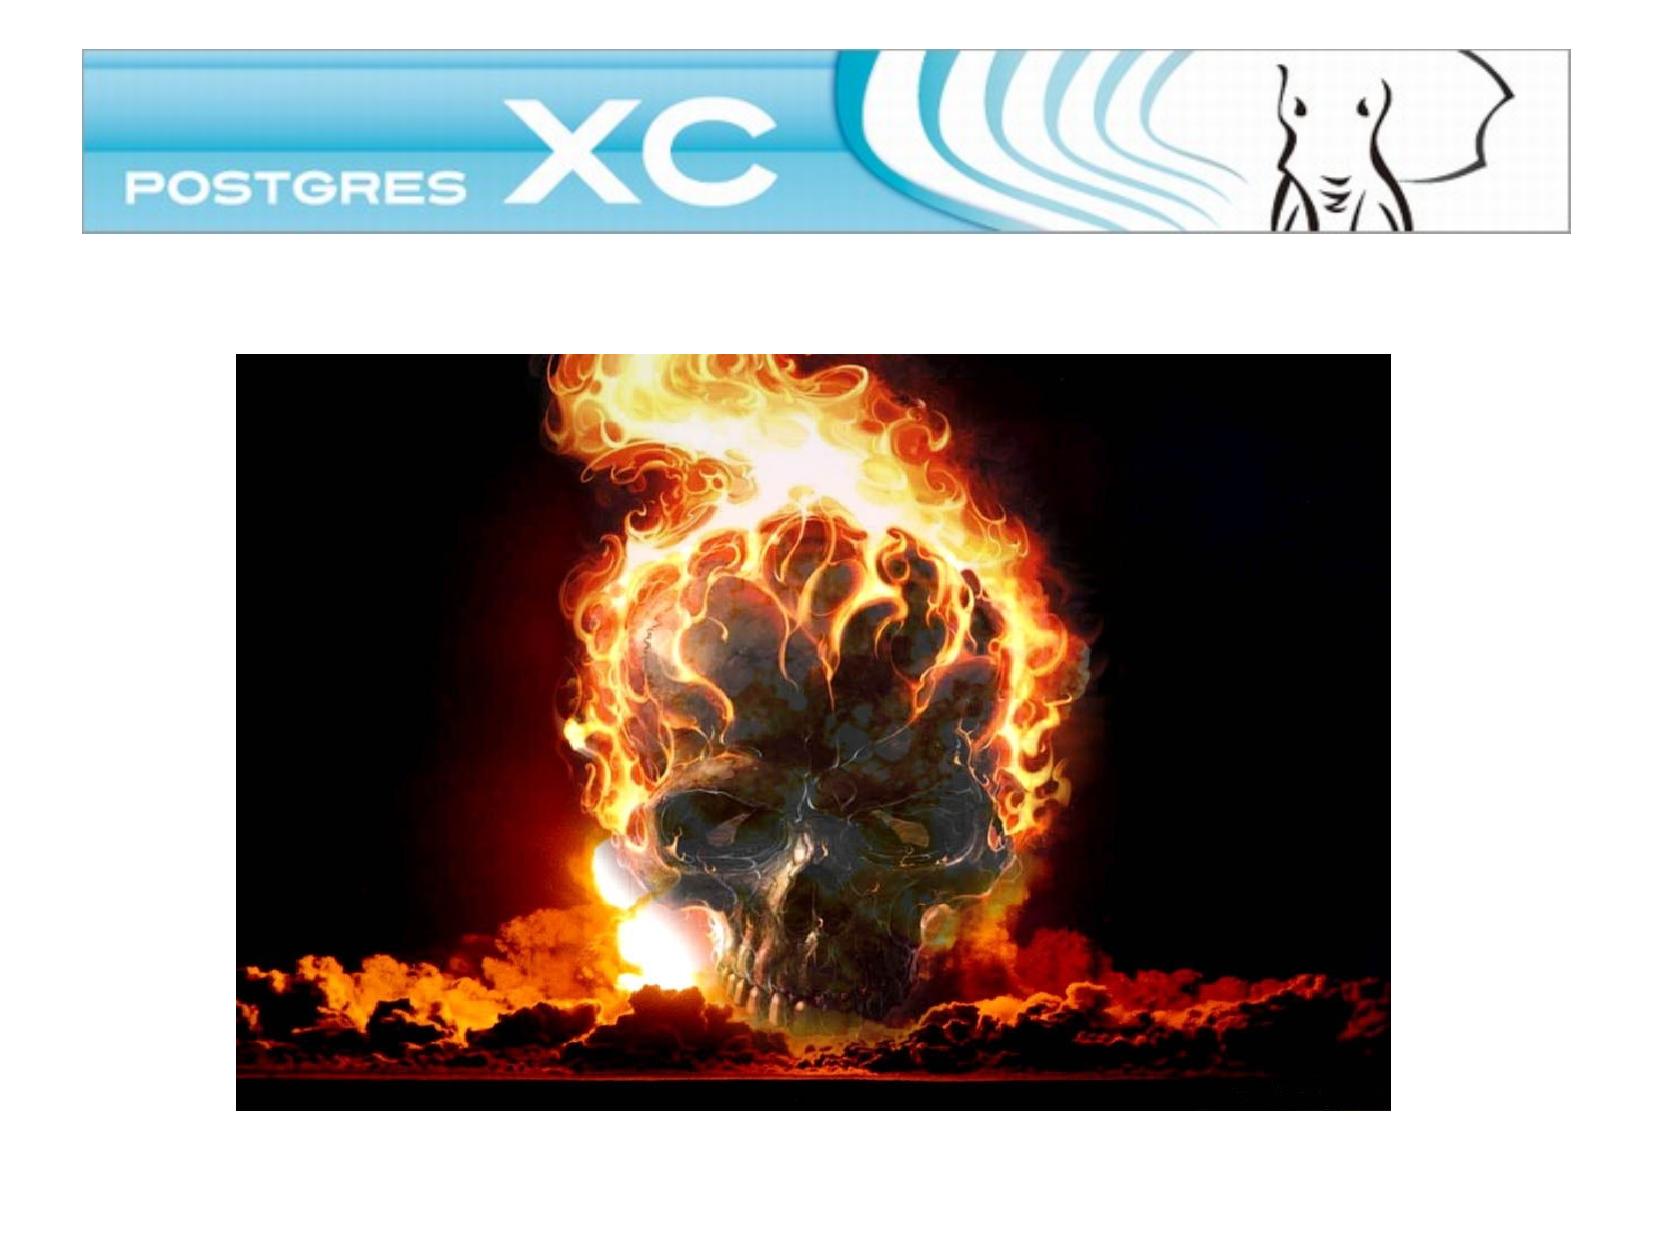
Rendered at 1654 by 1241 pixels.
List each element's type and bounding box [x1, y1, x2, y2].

picture [236, 354, 1391, 1111]
picture [82, 49, 1571, 234]
